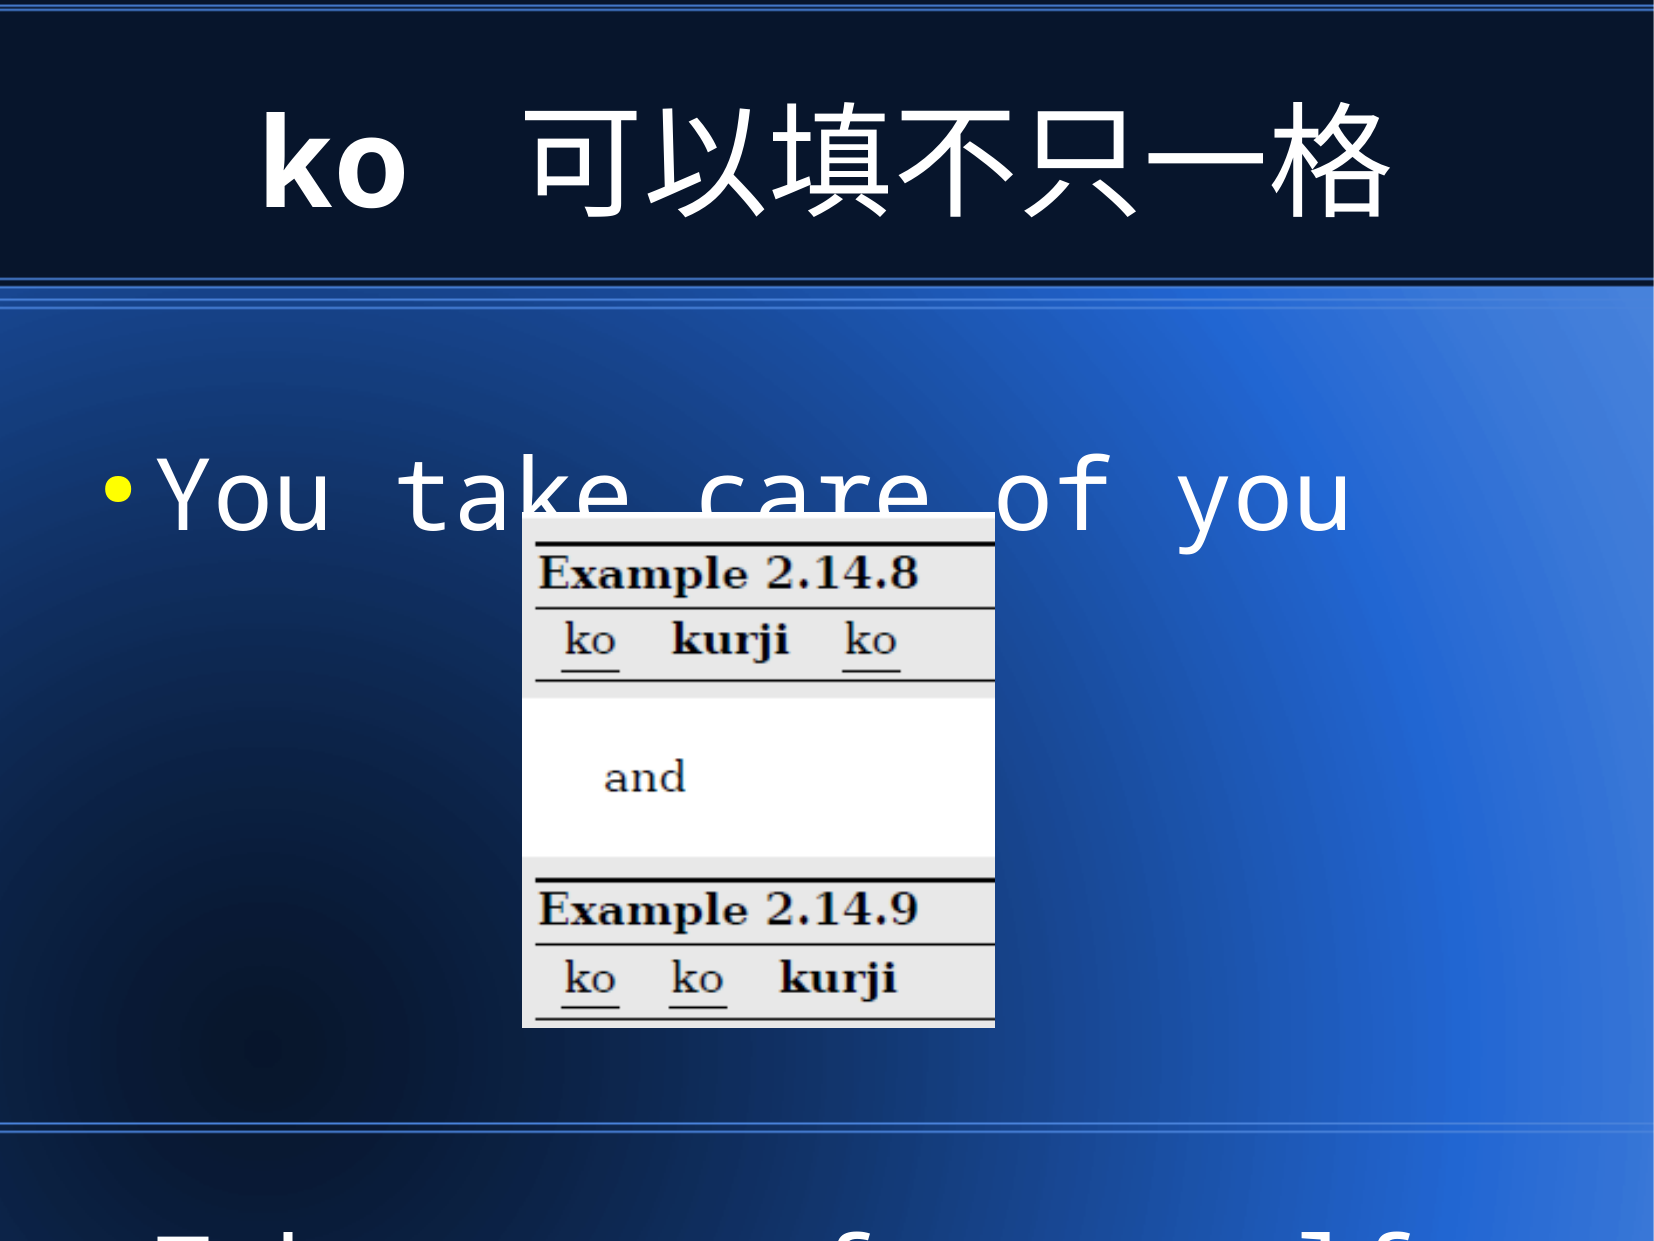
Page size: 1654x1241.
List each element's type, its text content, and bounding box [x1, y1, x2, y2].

picture [0, 0, 1654, 1241]
title ko 可以填不只一格 [82, 49, 1571, 257]
list You take care of you Take care of yourself [82, 355, 1571, 1241]
picture [522, 512, 995, 1028]
